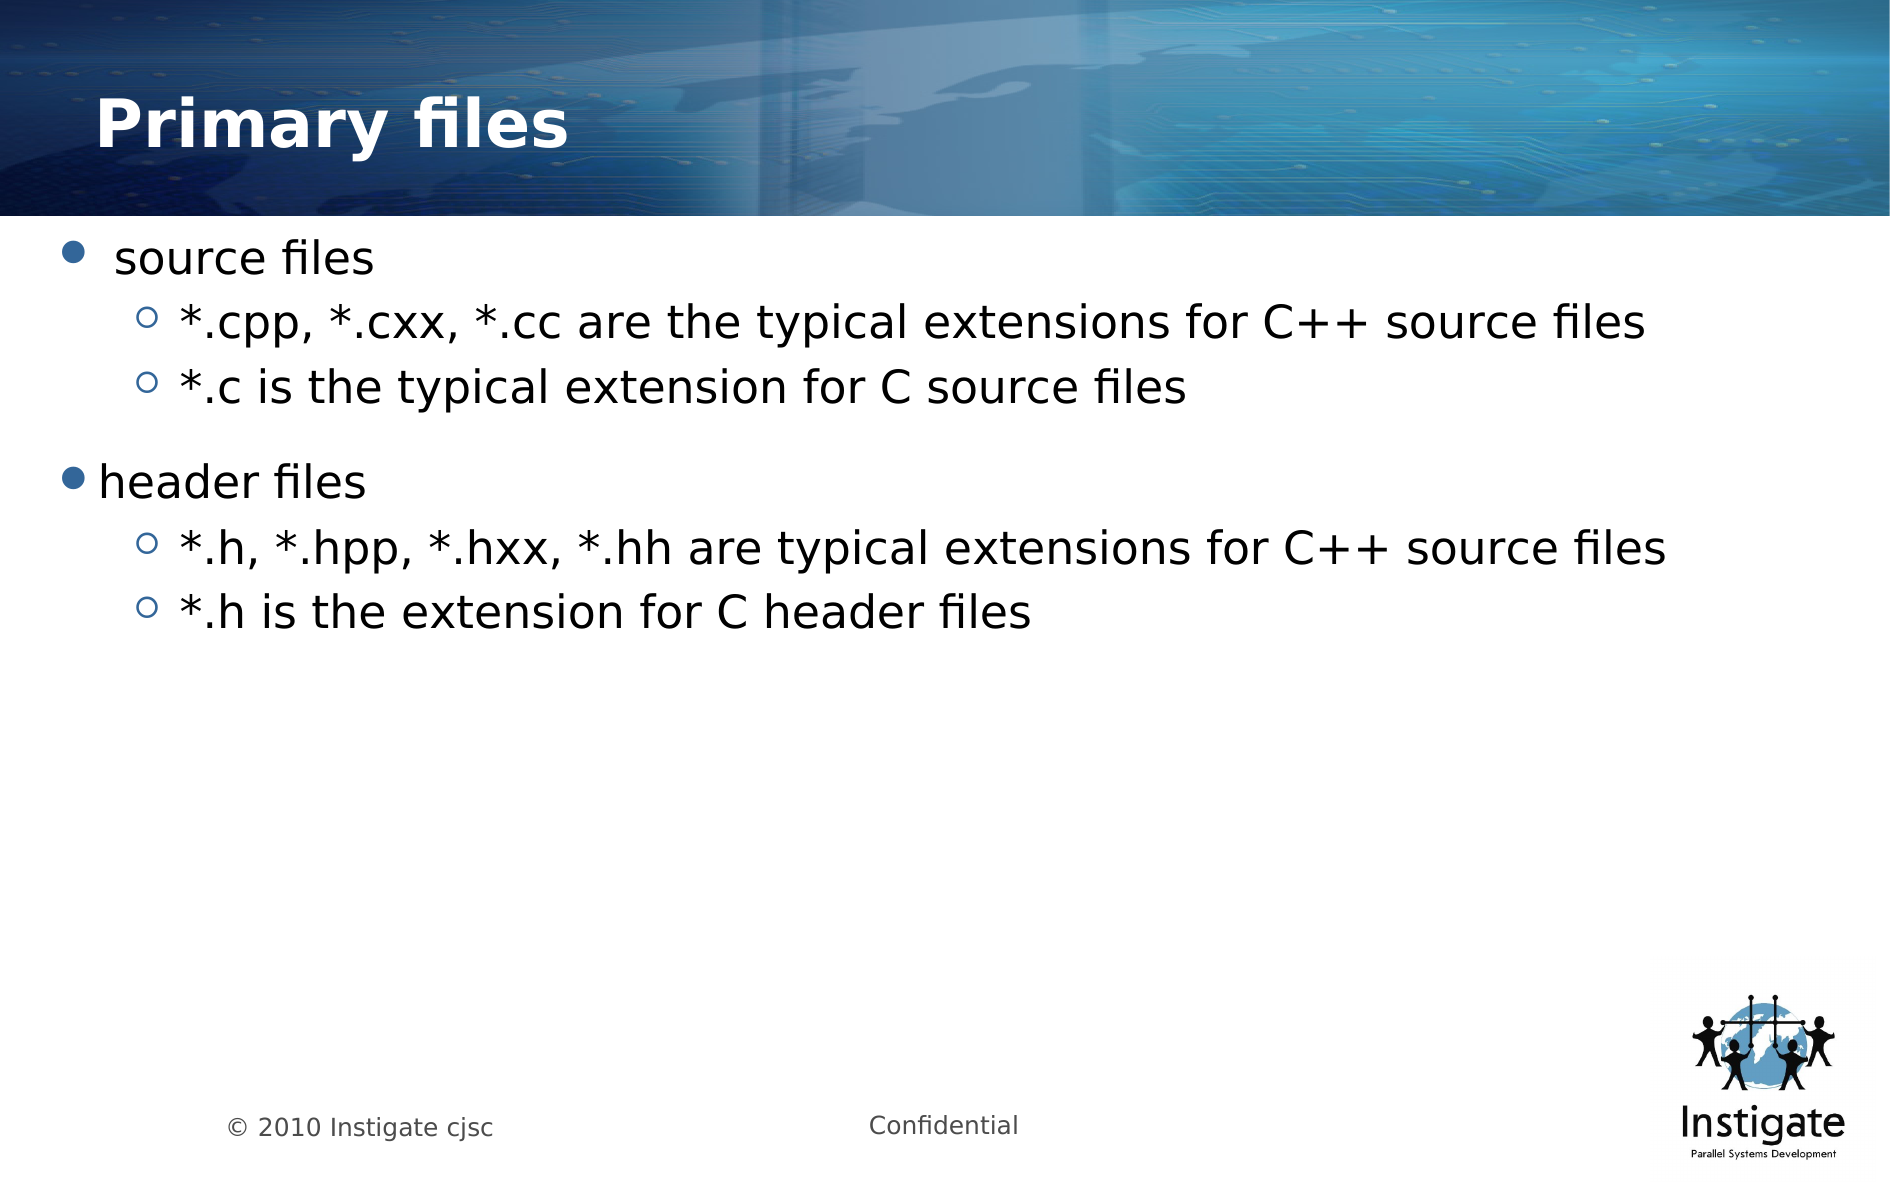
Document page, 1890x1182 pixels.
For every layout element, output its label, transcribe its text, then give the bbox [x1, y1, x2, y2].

title Primary files [94, 47, 1793, 217]
list source files *.cpp, *.cxx, *.cc are the typical extensions for C++ source files *.c is the typical extension for C source files header files *.h, *.hpp, *.hxx, *.hh are typical extensions for C++ source files *.h is the extension for C header files [59, 236, 1831, 1016]
picture [1650, 956, 1876, 1182]
picture [0, 0, 1890, 216]
